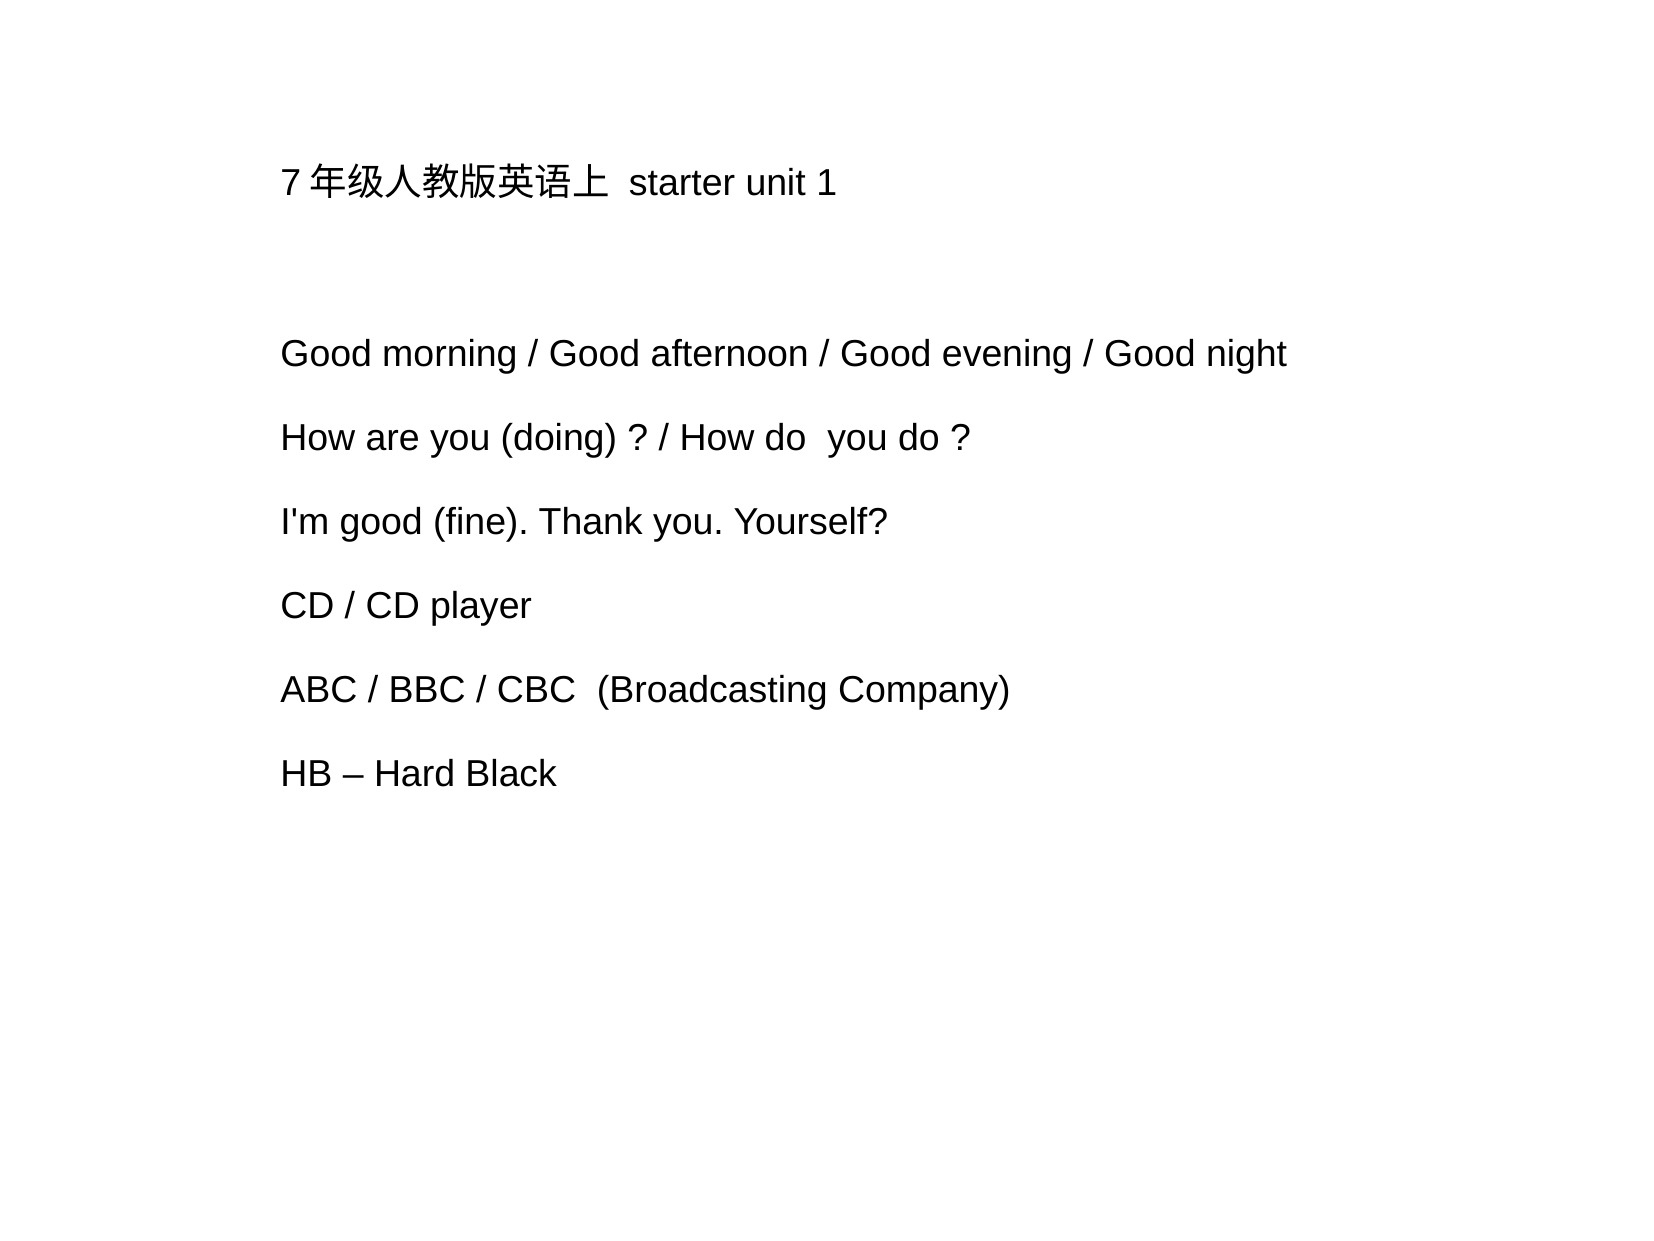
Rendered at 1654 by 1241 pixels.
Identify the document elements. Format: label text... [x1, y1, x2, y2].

text_box 7年级人教版英语上 starter unit 1 Good morning / Good afternoon / Good evening / Good night How are you (doing) ? / How do you do ? I'm good (fine). Thank you. Yourself? CD / CD player ABC / BBC / CBC (Broadcasting Company) HB – Hard Black [265, 144, 1477, 959]
